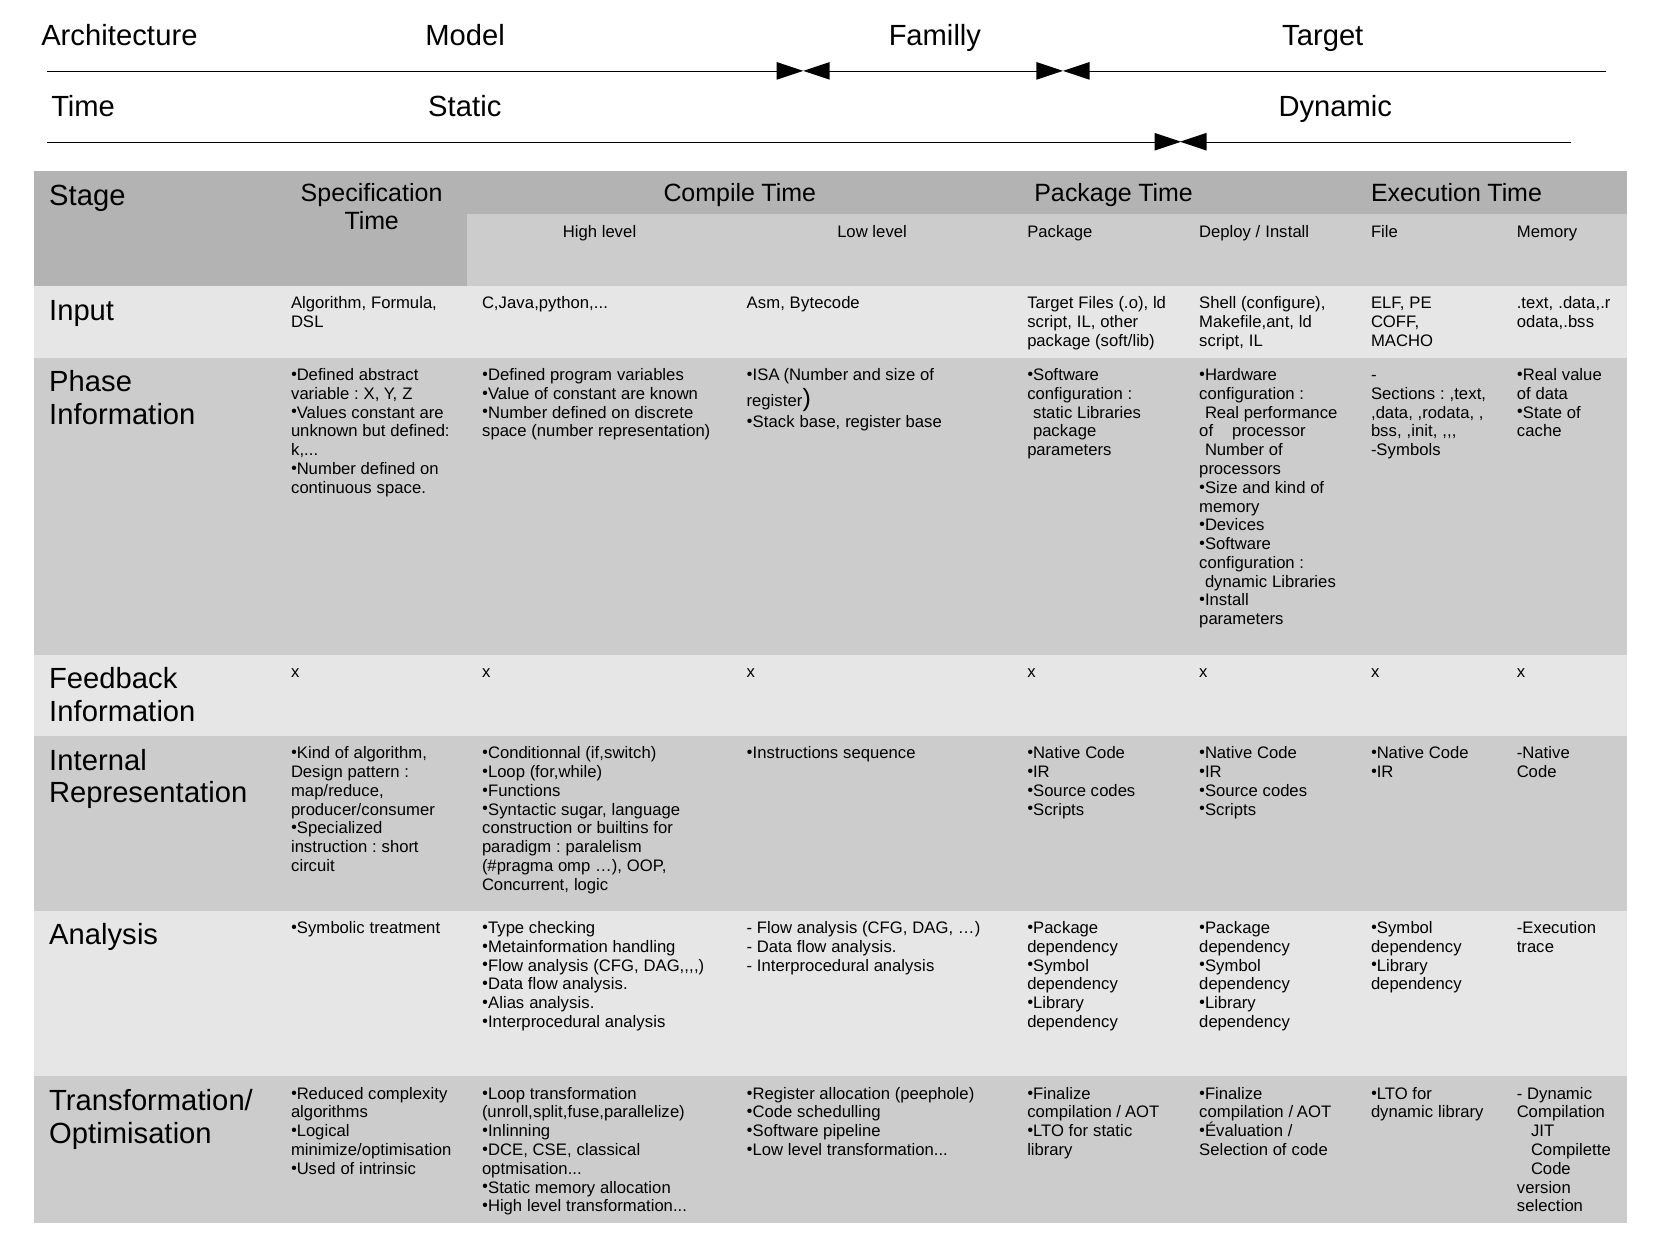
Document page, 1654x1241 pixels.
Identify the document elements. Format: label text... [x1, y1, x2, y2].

table_cell C,Java,python,... [467, 286, 732, 358]
table_cell Loop transformation (unroll,split,fuse,parallelize) Inlinning DCE, CSE, classical optmisation... Static memory allocation High level transformation... [467, 1076, 732, 1223]
table_cell Symbol dependency Library dependency [1356, 911, 1502, 1076]
table_cell x [276, 655, 467, 736]
table_cell -Native Code [1502, 736, 1627, 911]
table_cell - Flow analysis (CFG, DAG, …) - Data flow analysis. - Interprocedural analysis [732, 911, 1013, 1076]
table_cell Finalize compilation / AOT Évaluation / Selection of code [1184, 1076, 1356, 1223]
table_cell -Sections : ,text,,data, ,rodata, ,bss, ,init, ,,, -Symbols [1356, 358, 1502, 655]
table_cell High level [467, 214, 732, 286]
table_cell Hardware configuration : Real performance of processor Number of processors Size and kind of memory Devices Software configuration : dynamic Libraries Install parameters [1184, 358, 1356, 655]
text_box Model [410, 11, 520, 60]
text_box Target [1267, 11, 1379, 60]
table_cell Native Code IR Source codes Scripts [1013, 736, 1184, 911]
table_cell Internal Representation [34, 736, 276, 911]
table_header Specification Time [276, 171, 467, 286]
table_cell - Dynamic Compilation JIT Compilette Code version selection [1502, 1076, 1627, 1223]
table_cell Memory [1502, 214, 1627, 286]
table_cell x [467, 655, 732, 736]
text_box Dynamic [1263, 82, 1408, 131]
text_box Time [36, 82, 130, 143]
table_cell File [1356, 214, 1502, 286]
table_cell Conditionnal (if,switch) Loop (for,while) Functions Syntactic sugar, language construction or builtins for paradigm : paralelism (#pragma omp …), OOP, Concurrent, logic [467, 736, 732, 911]
text_box Familly [874, 11, 997, 60]
table_cell Asm, Bytecode [732, 286, 1013, 358]
table_cell Symbolic treatment [276, 911, 467, 1076]
table_cell x [1184, 655, 1356, 736]
table_header Stage [34, 171, 276, 286]
table_cell Package dependency Symbol dependency Library dependency [1013, 911, 1184, 1076]
table_cell Reduced complexity algorithms Logical minimize/optimisation Used of intrinsic [276, 1076, 467, 1223]
table_cell Algorithm, Formula, DSL [276, 286, 467, 358]
table_cell .text, .data,.rodata,.bss [1502, 286, 1627, 358]
text_box Static [413, 82, 517, 131]
table_cell Analysis [34, 911, 276, 1076]
table_cell Finalize compilation / AOT LTO for static library [1013, 1076, 1184, 1223]
table_cell x [732, 655, 1013, 736]
table_cell Input [34, 286, 276, 358]
table_cell Software configuration : static Libraries package parameters [1013, 358, 1184, 655]
table_cell Package dependency Symbol dependency Library dependency [1184, 911, 1356, 1076]
table_cell Defined program variables Value of constant are known Number defined on discrete space (number representation) [467, 358, 732, 655]
table_cell x [1013, 655, 1184, 736]
text_box Architecture [26, 11, 213, 60]
table_cell LTO for dynamic library [1356, 1076, 1502, 1223]
table_cell Instructions sequence [732, 736, 1013, 911]
table_cell Low level [732, 214, 1013, 286]
table_header Execution Time [1356, 171, 1627, 214]
table_header Package Time [1013, 171, 1356, 214]
table_cell x [1502, 655, 1627, 736]
table_cell Deploy / Install [1184, 214, 1356, 286]
table_cell -Execution trace [1502, 911, 1627, 1076]
table_cell Shell (configure), Makefile,ant, ld script, IL [1184, 286, 1356, 358]
table_cell Transformation/ Optimisation [34, 1076, 276, 1223]
table_cell Phase Information [34, 358, 276, 655]
table_cell Native Code IR Source codes Scripts [1184, 736, 1356, 911]
table_cell Kind of algorithm, Design pattern : map/reduce, producer/consumer Specialized instruction : short circuit [276, 736, 467, 911]
table_cell Register allocation (peephole) Code schedulling Software pipeline Low level transformation... [732, 1076, 1013, 1223]
table_cell x [1356, 655, 1502, 736]
table_cell Defined abstract variable : X, Y, Z Values constant are unknown but defined: k,... Number defined on continuous space. [276, 358, 467, 655]
table_cell Feedback Information [34, 655, 276, 736]
table_cell Real value of data State of cache [1502, 358, 1627, 655]
table_cell Package [1013, 214, 1184, 286]
table_cell Target Files (.o), ld script, IL, other package (soft/lib) [1013, 286, 1184, 358]
table_cell ELF, PE COFF, MACHO [1356, 286, 1502, 358]
table_cell Native Code IR [1356, 736, 1502, 911]
table_header Compile Time [467, 171, 1013, 214]
table_cell Type checking Metainformation handling Flow analysis (CFG, DAG,,,,) Data flow analysis. Alias analysis. Interprocedural analysis [467, 911, 732, 1076]
table_cell ISA (Number and size of register) Stack base, register base [732, 358, 1013, 655]
